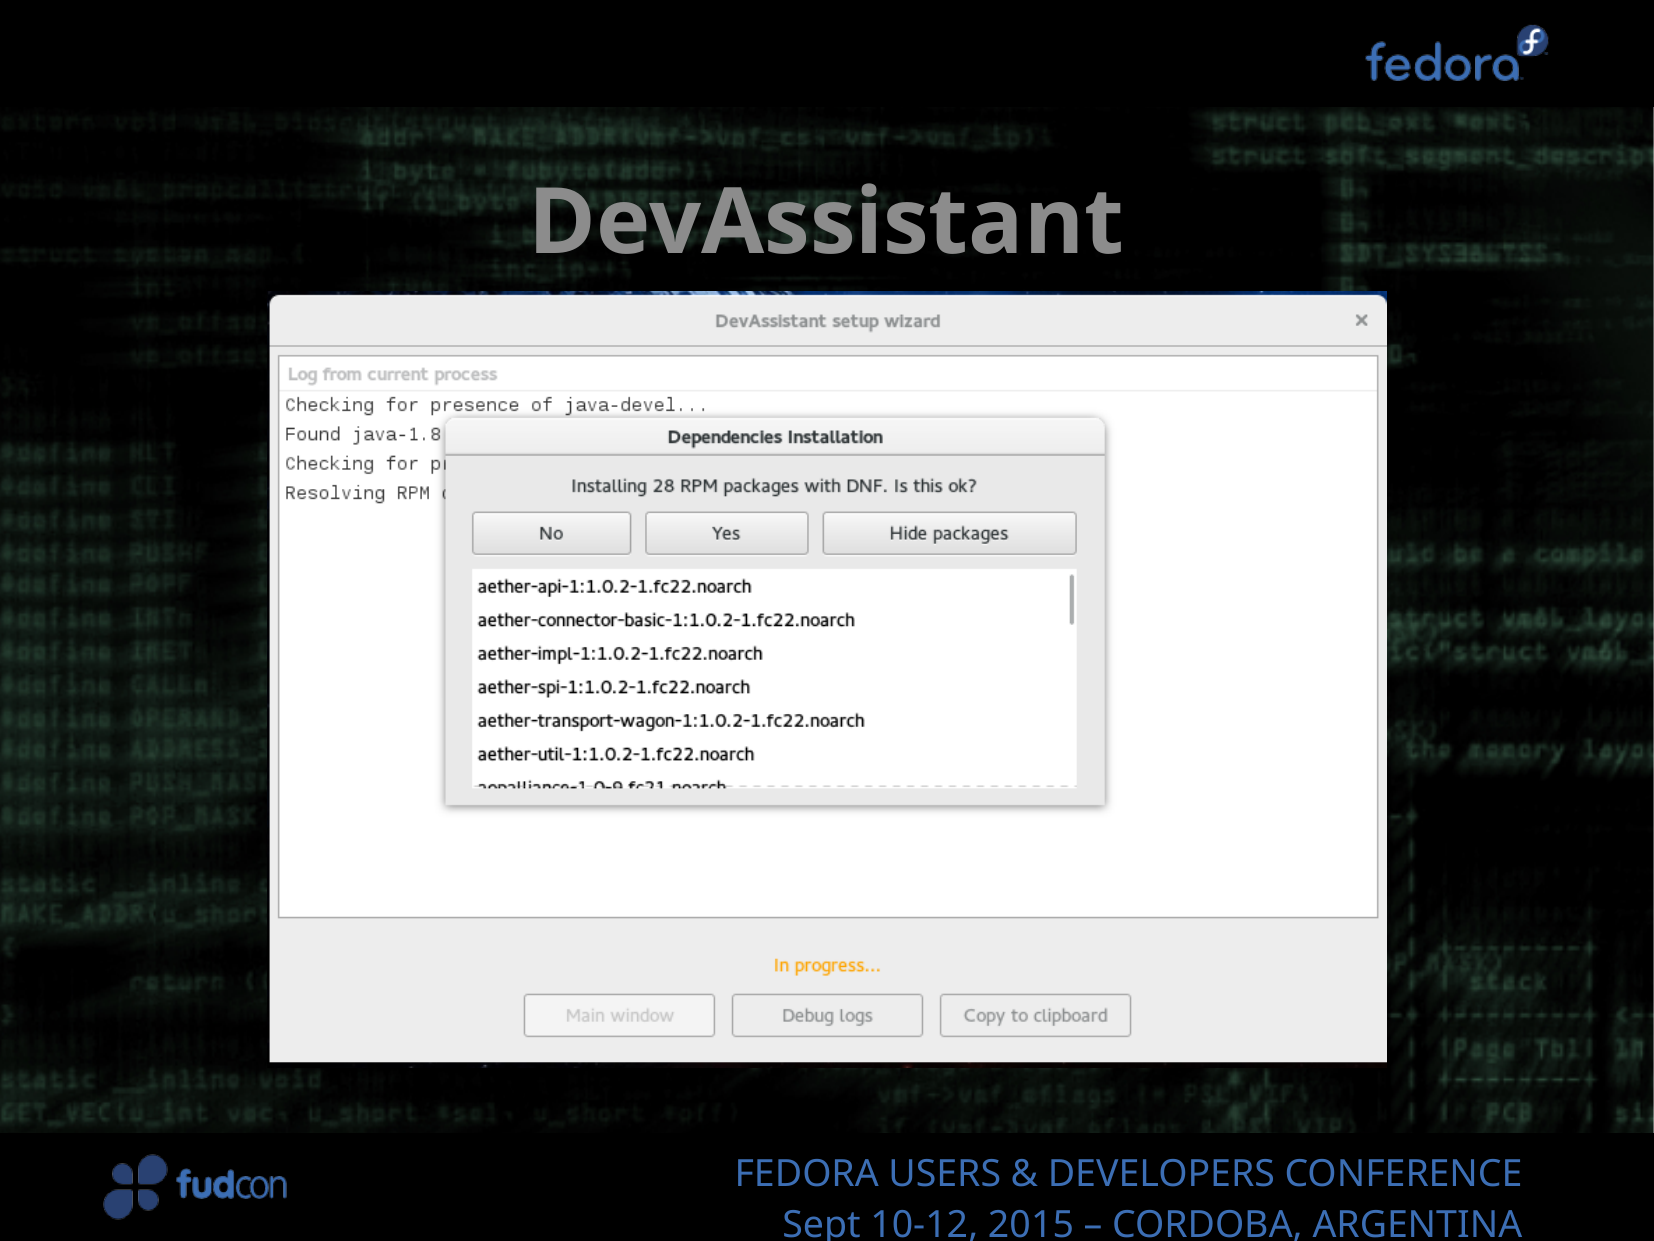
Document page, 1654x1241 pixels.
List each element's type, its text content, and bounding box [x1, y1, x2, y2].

title DevAssistant [82, 114, 1571, 322]
picture [0, 0, 1654, 1241]
